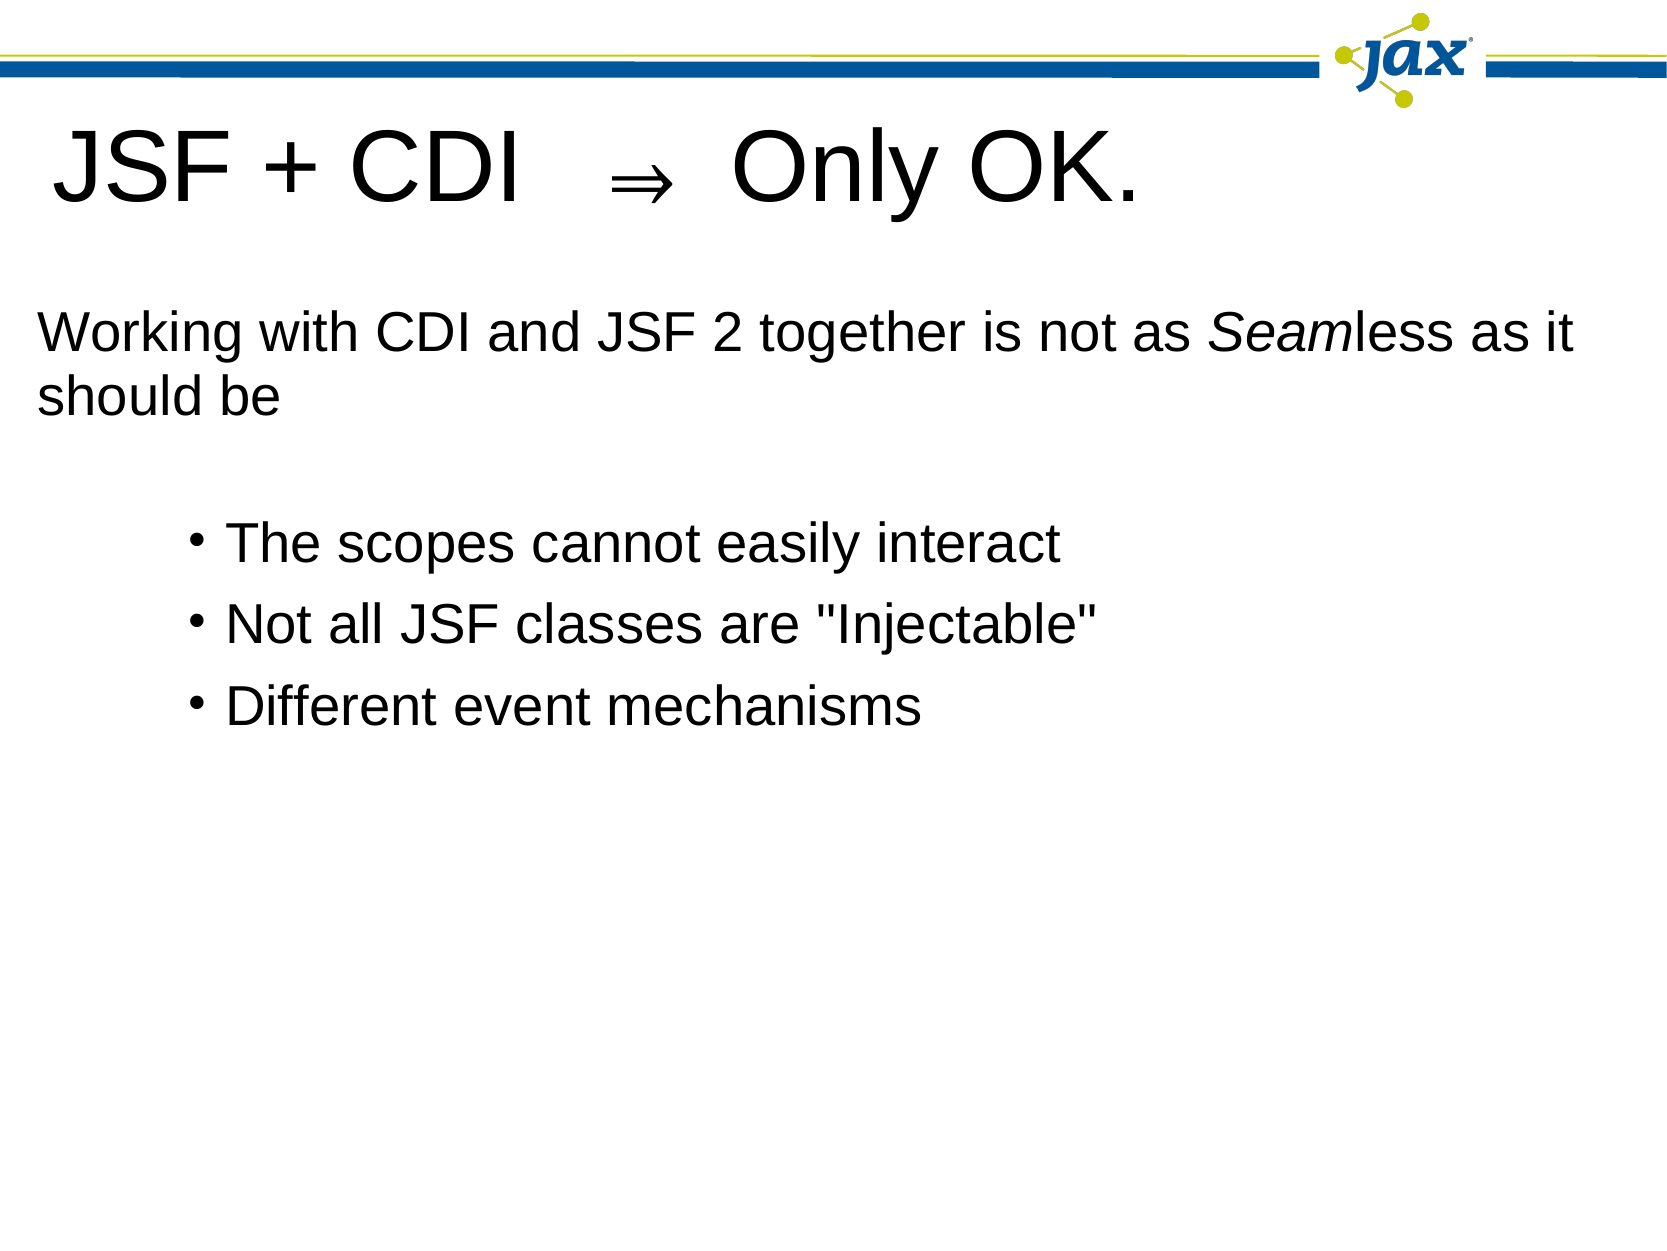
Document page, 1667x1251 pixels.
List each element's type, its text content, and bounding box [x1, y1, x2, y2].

picture [1335, 13, 1473, 91]
list Working with CDI and JSF 2 together is not as Seamless as it should be The scopes cannot easily interact Not all JSF classes are "Injectable" Different event mechanisms [37, 300, 1613, 1126]
title JSF + CDI ⇒ Only OK. [37, 91, 1651, 230]
